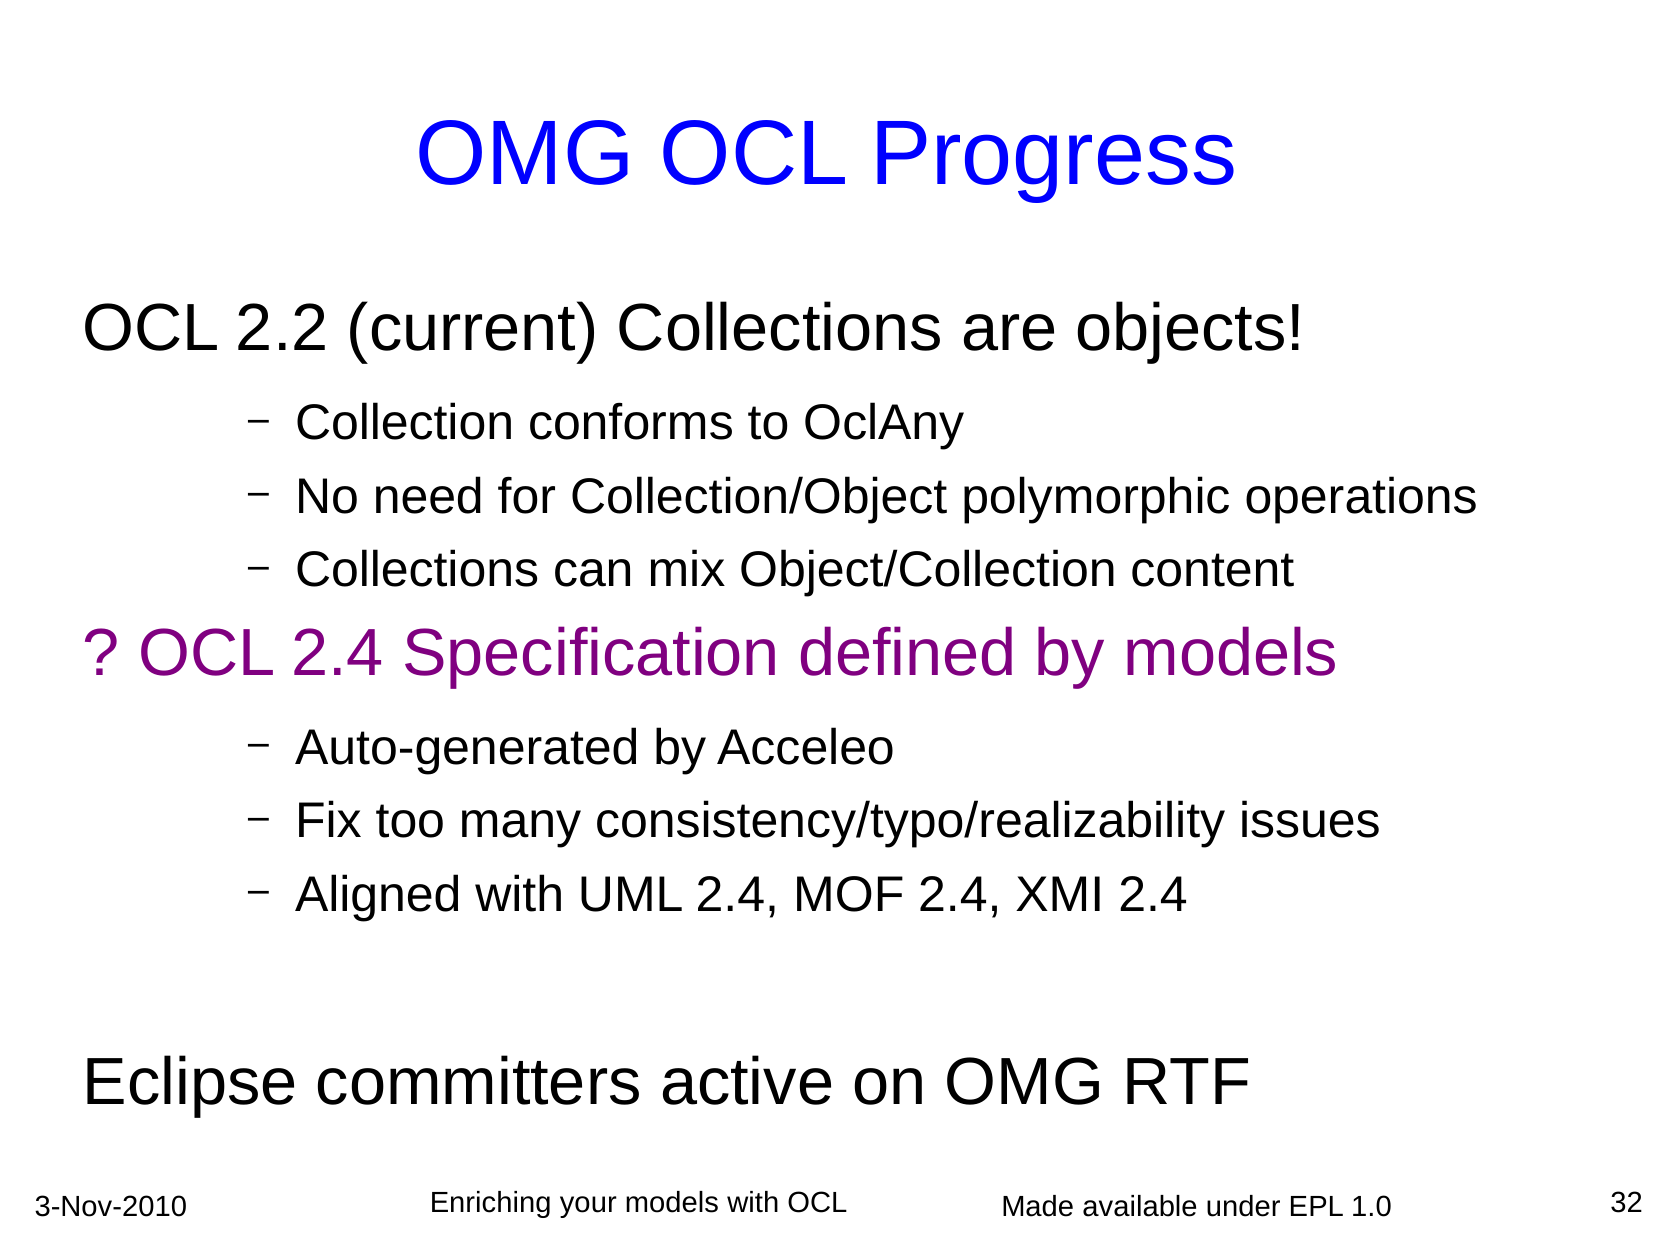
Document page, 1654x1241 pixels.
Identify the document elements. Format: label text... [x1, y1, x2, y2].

list OCL 2.2 (current) Collections are objects! Collection conforms to OclAny No need for Collection/Object polymorphic operations Collections can mix Object/Collection content ? OCL 2.4 Specification defined by models Auto-generated by Acceleo Fix too many consistency/typo/realizability issues Aligned with UML 2.4, MOF 2.4, XMI 2.4 Eclipse committers active on OMG RTF [82, 290, 1571, 1119]
title OMG OCL Progress [82, 49, 1571, 257]
